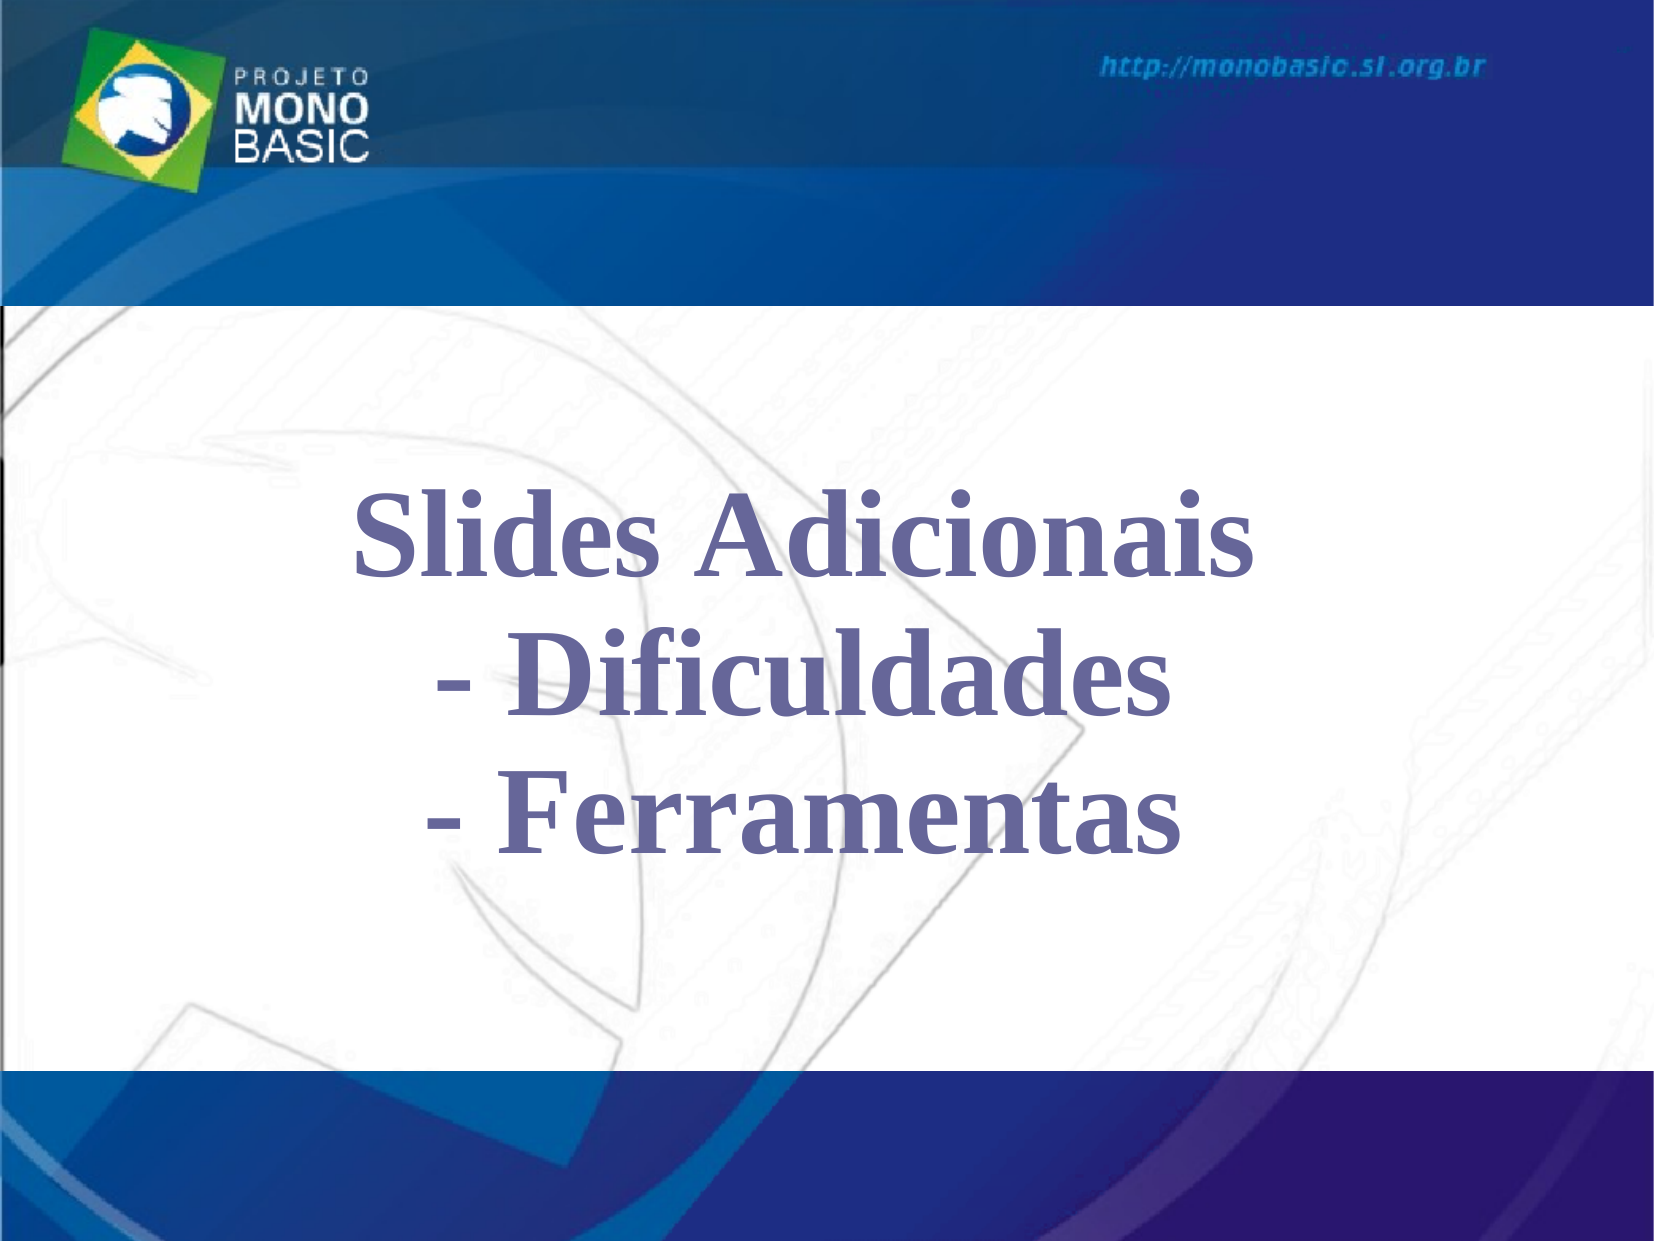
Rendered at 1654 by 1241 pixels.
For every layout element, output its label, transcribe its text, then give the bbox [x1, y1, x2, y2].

picture [0, 0, 1654, 1241]
title Slides Adicionais - Dificuldades - Ferramentas [97, 428, 1510, 918]
